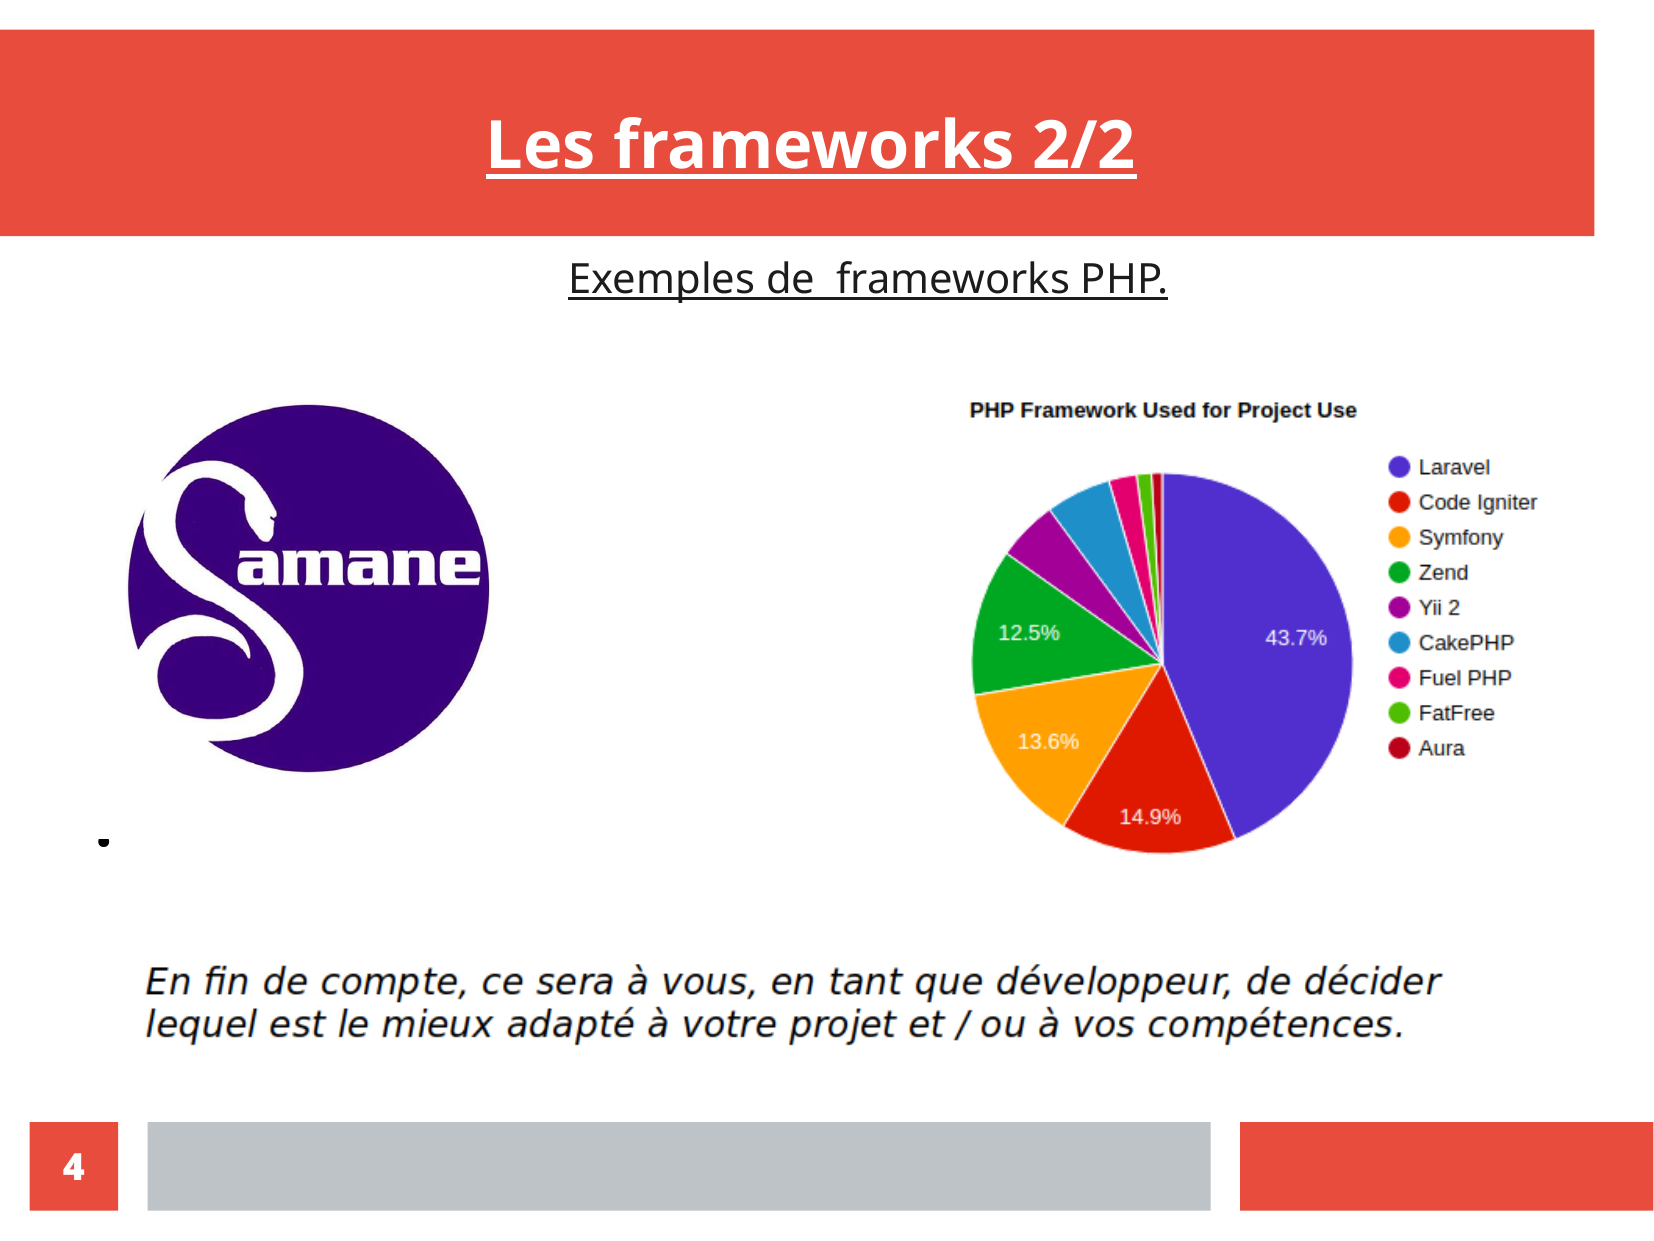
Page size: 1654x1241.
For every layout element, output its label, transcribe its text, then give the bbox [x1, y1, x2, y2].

title Les frameworks 2/2 [410, 40, 1427, 189]
list Exemples de frameworks PHP. [59, 248, 1565, 1076]
picture [59, 342, 561, 839]
picture [928, 366, 1595, 888]
picture [141, 944, 1465, 1061]
